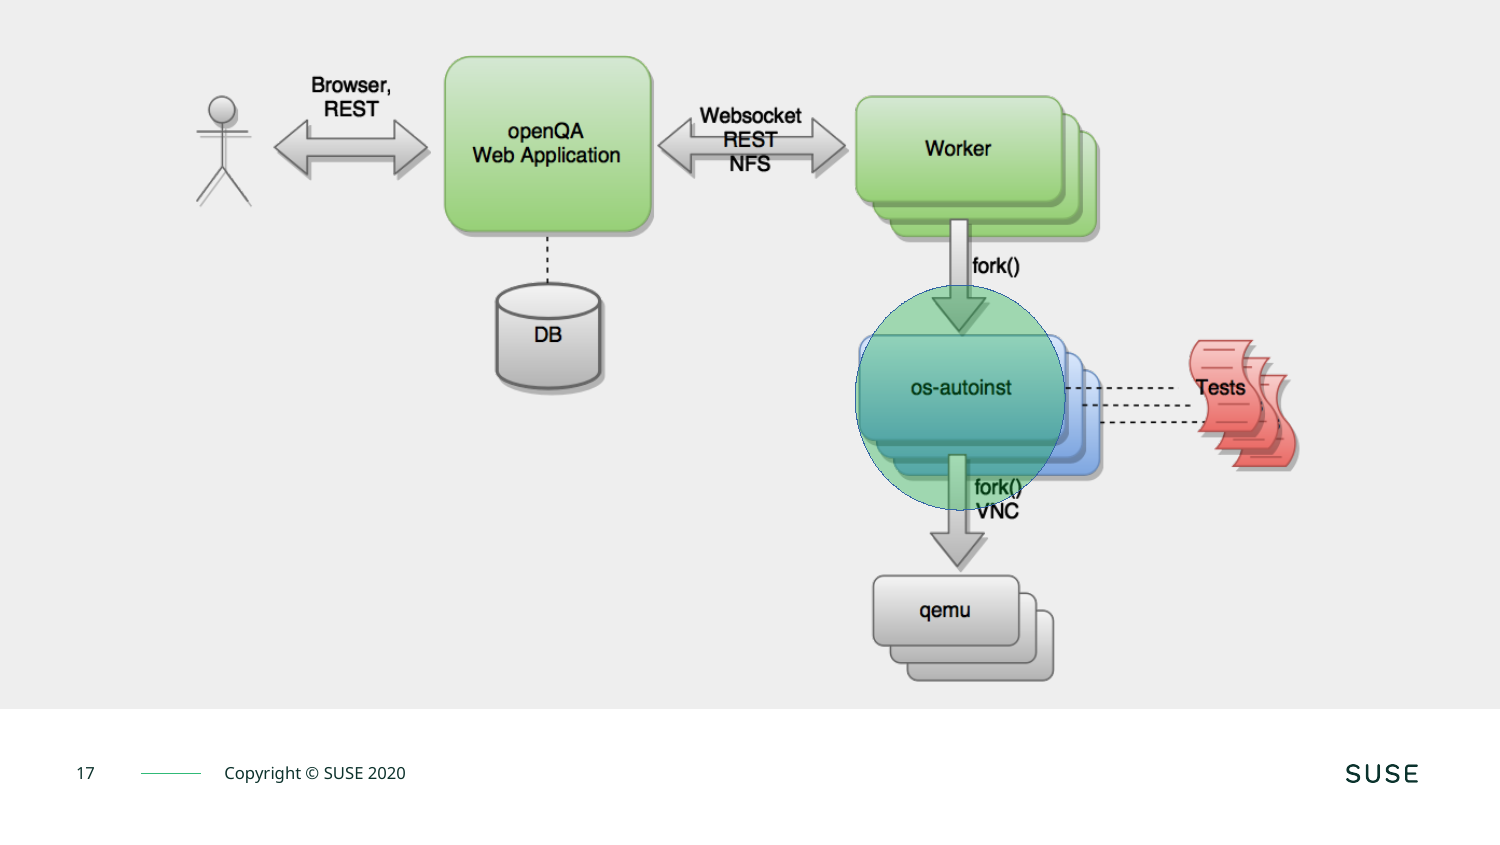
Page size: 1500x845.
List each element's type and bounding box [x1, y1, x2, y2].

text_box [0, 0, 1500, 709]
picture [195, 55, 1306, 684]
picture [1346, 764, 1418, 783]
